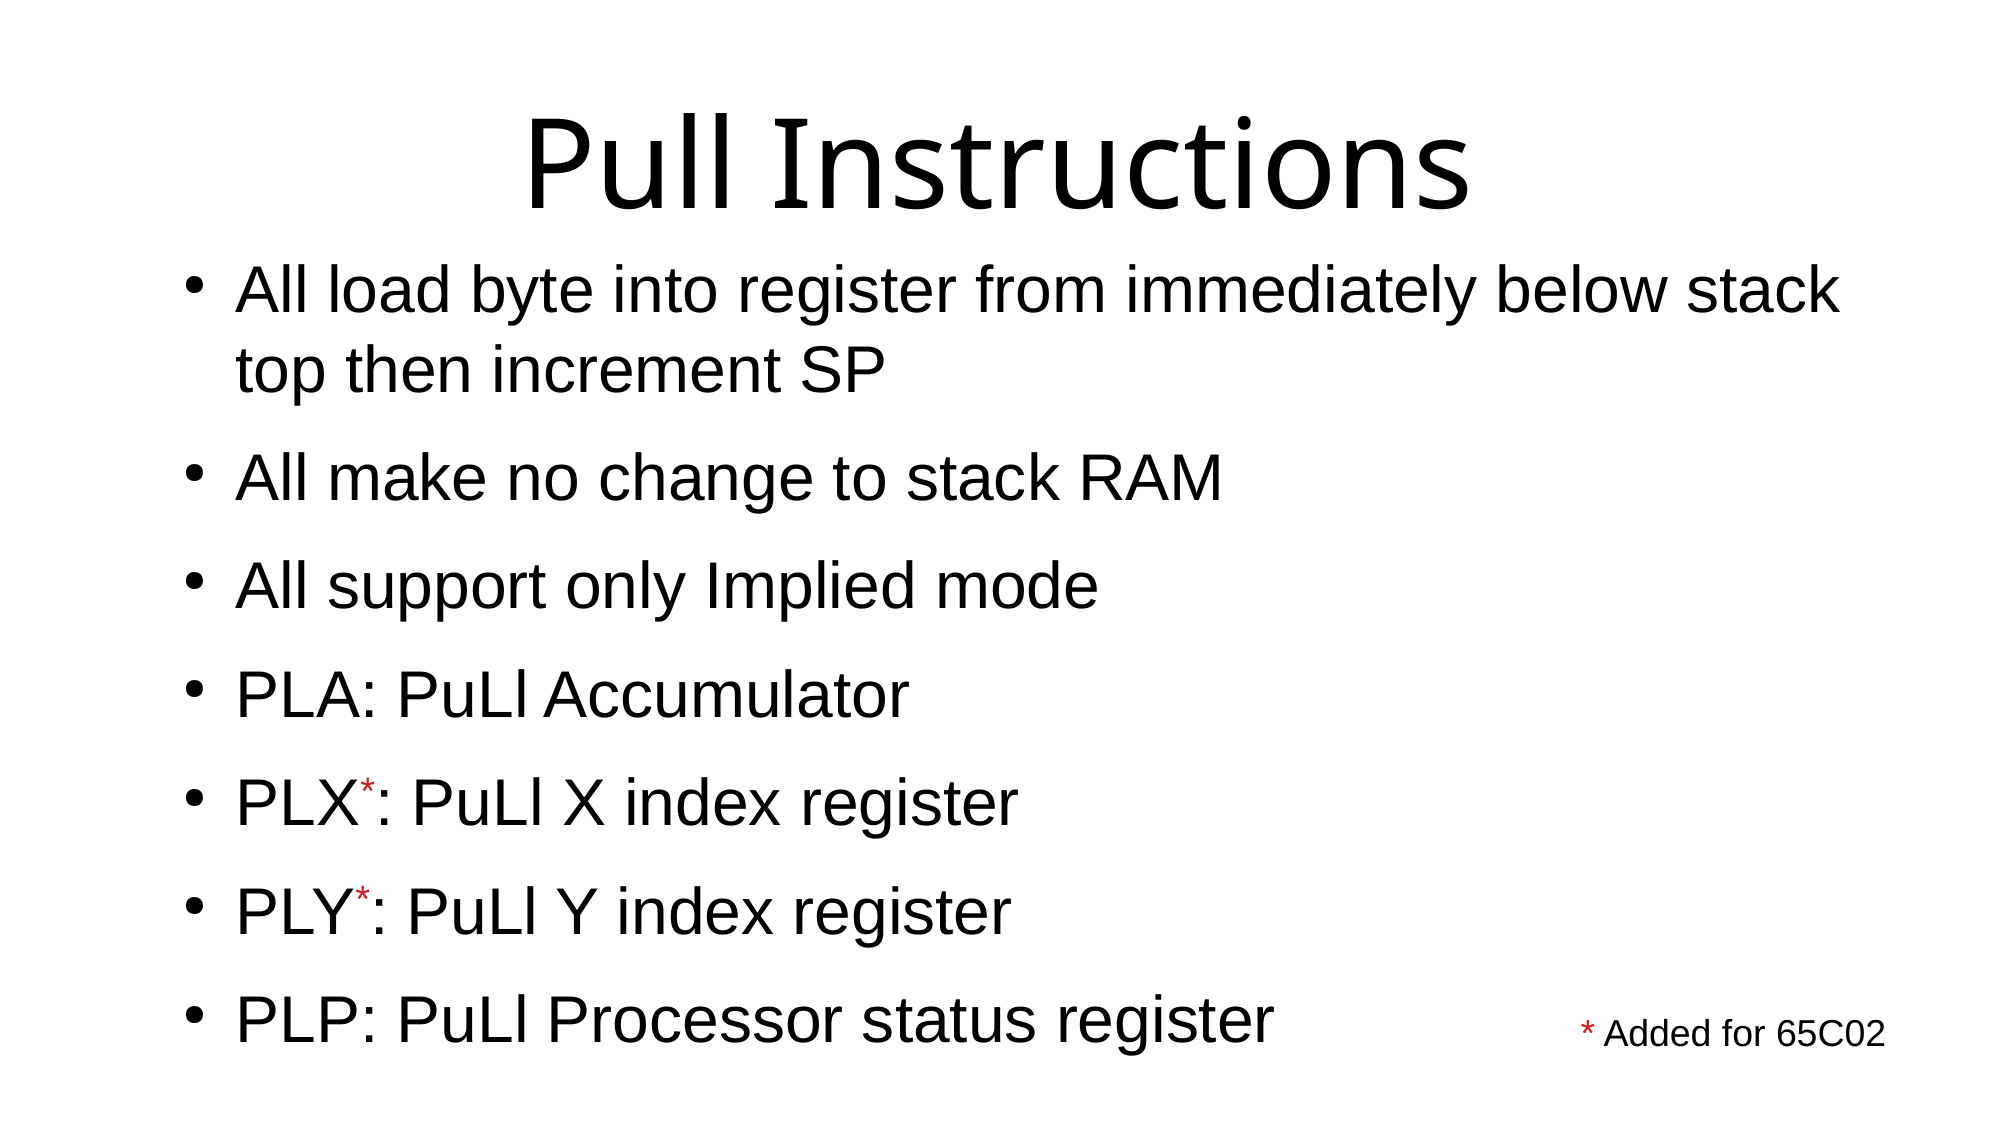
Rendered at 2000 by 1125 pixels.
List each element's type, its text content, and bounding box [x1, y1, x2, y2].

title Pull Instructions [30, 59, 1966, 278]
text_box * Added for 65C02 [1565, 1005, 1902, 1062]
list All load byte into register from immediately below stack top then increment SP All make no change to stack RAM All support only Implied mode PLA: PuLl Accumulator PLX*: PuLl X index register PLY*: PuLl Y index register PLP: PuLl Processor status register [150, 278, 1876, 1066]
